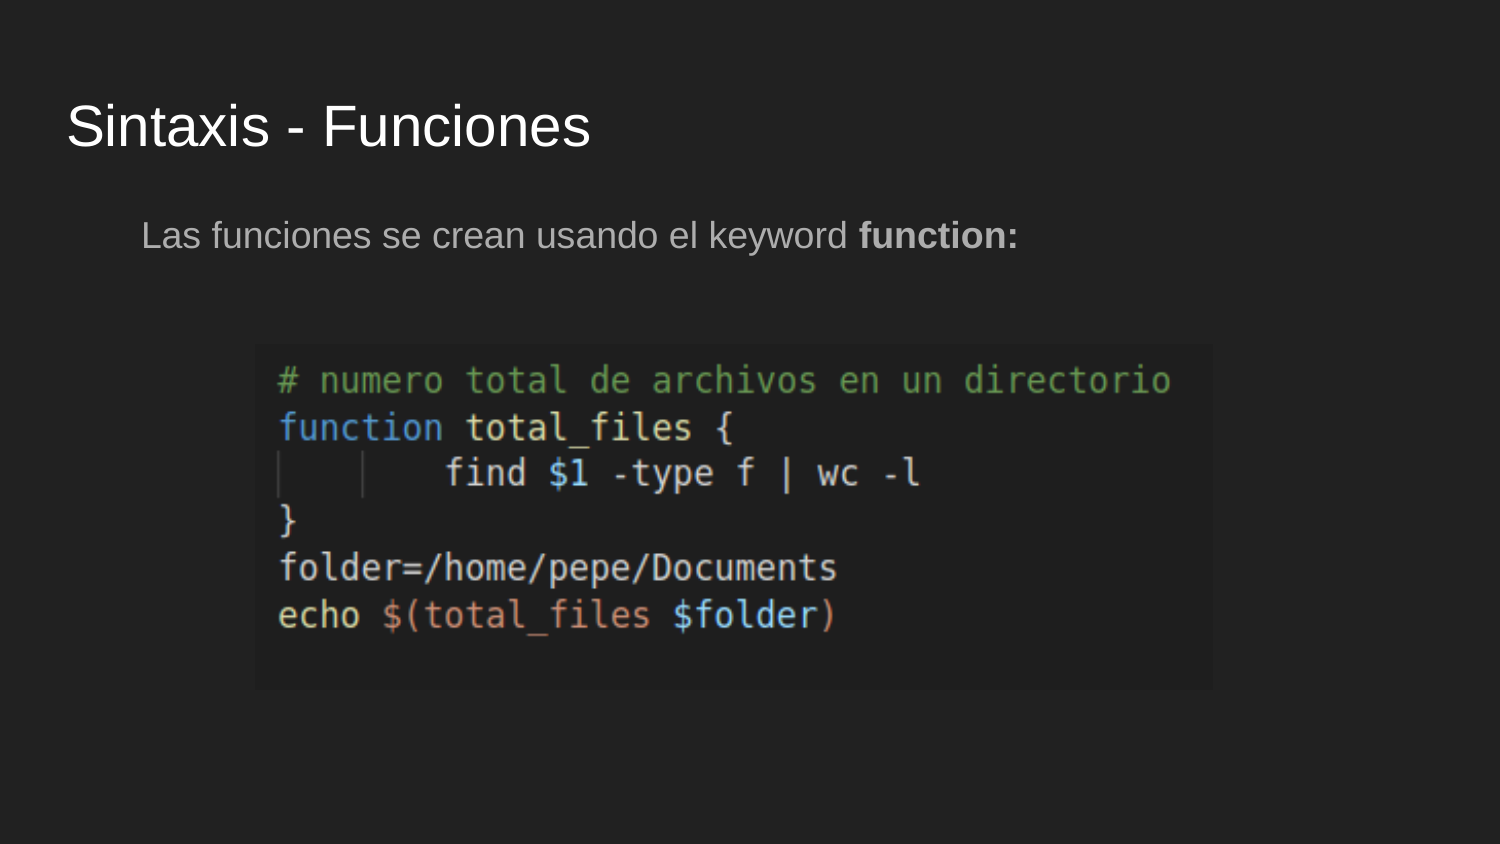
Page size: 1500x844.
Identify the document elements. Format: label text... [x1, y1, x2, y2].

picture [255, 344, 1213, 691]
list Las funciones se crean usando el keyword function: [51, 189, 1261, 750]
title Sintaxis - Funciones [51, 72, 1449, 167]
